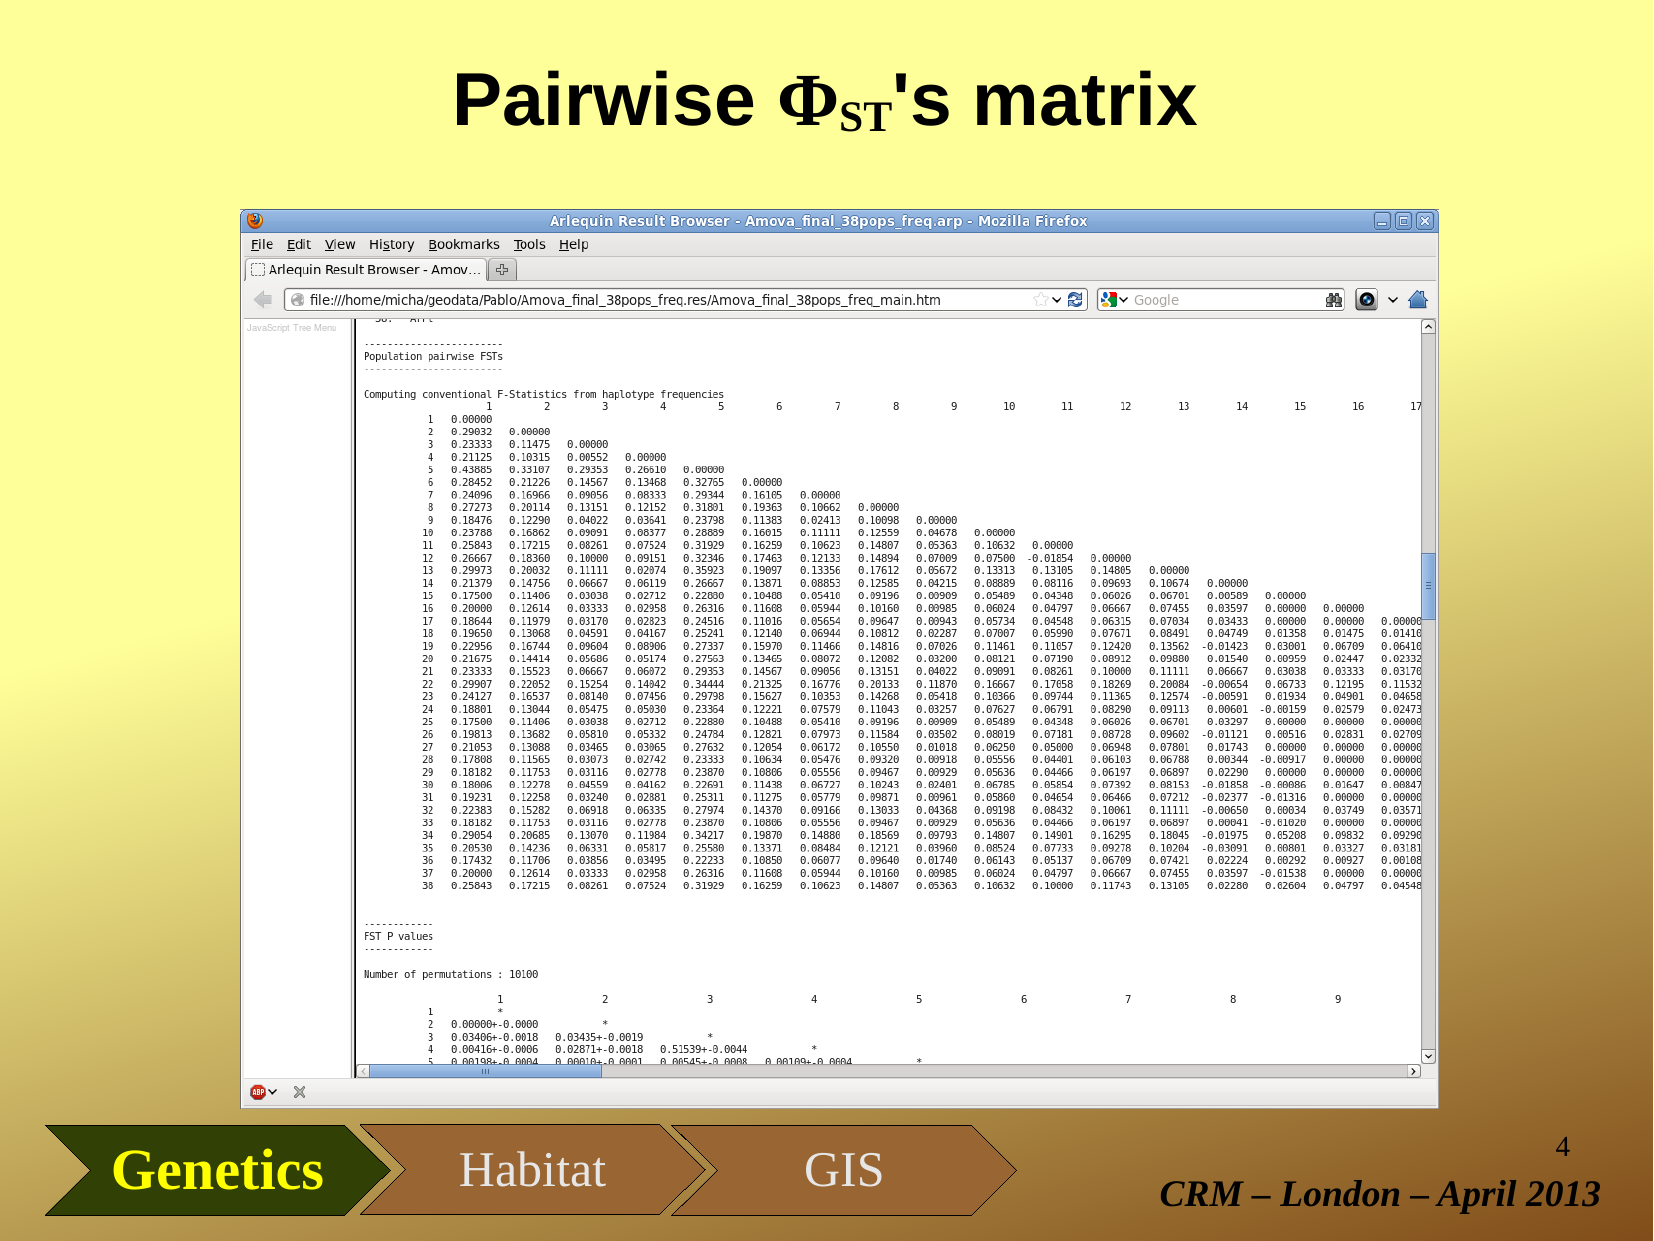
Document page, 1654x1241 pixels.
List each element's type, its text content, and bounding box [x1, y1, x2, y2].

title Pairwise ΦST's matrix [60, 45, 1591, 155]
picture [240, 209, 1439, 1109]
